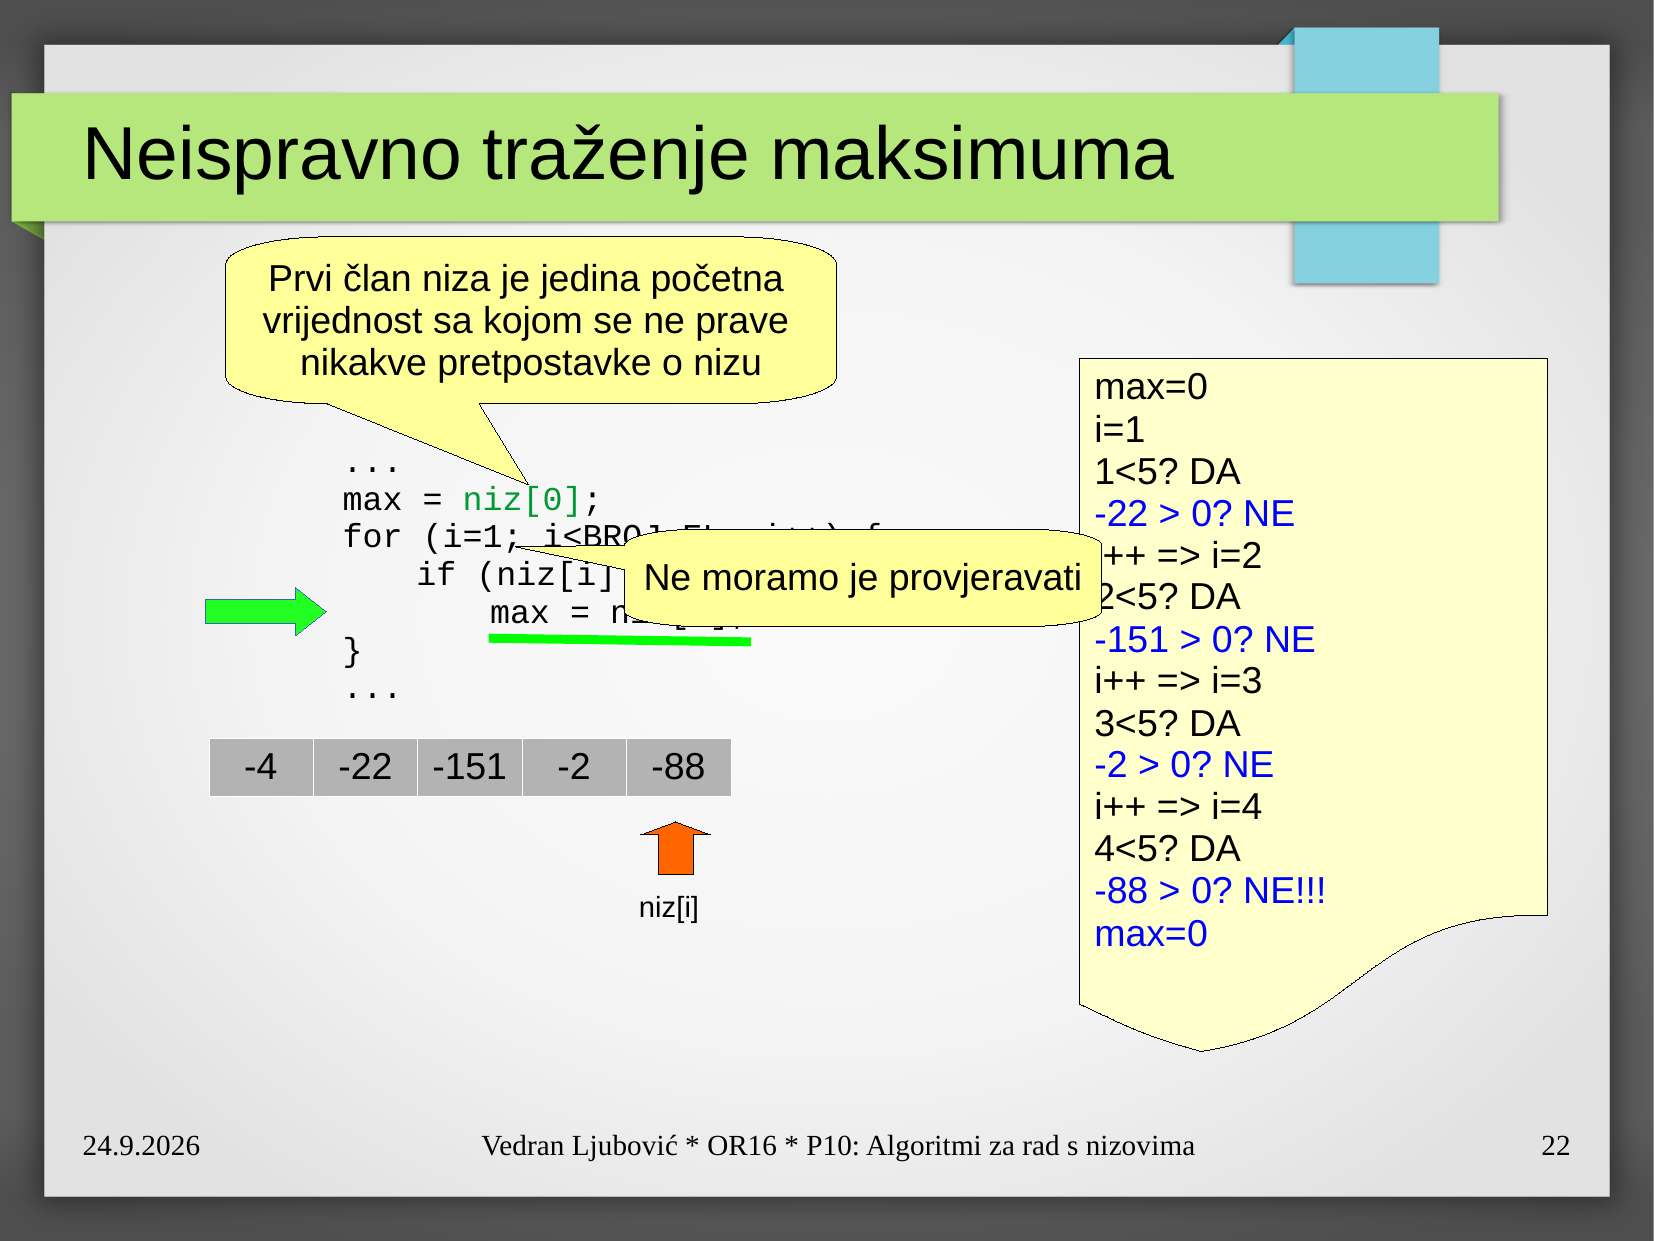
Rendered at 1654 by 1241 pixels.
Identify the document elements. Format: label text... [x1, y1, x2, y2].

text_box Ne moramo je provjeravati [515, 529, 1102, 627]
table_header -4 [210, 739, 313, 796]
picture [0, 0, 1654, 1241]
table_header -22 [314, 739, 417, 796]
title Neispravno traženje maksimuma [82, 94, 1264, 213]
text_box [640, 821, 711, 875]
table_header -151 [418, 739, 522, 796]
text_box [205, 587, 327, 636]
text_box max=0 i=1 1<5? DA -22 > 0? NE i++ => i=2 2<5? DA -151 > 0? NE i++ => i=3 3<5? DA -2 > 0? NE i++ => i=4 4<5? DA -88 > 0? NE!!! max=0 [1079, 358, 1548, 1052]
text_box Prvi član niza je jedina početna vrijednost sa kojom se ne prave nikakve pretpostavke o nizu [225, 236, 837, 485]
table_header -2 [523, 739, 626, 796]
text_box ... max = niz[0]; for (i=1; i<BROJ_EL; i++) { if (niz[i] > max) max = niz[i]; } ... [254, 399, 1143, 1034]
table_header -88 [627, 739, 731, 796]
text_box niz[i] [456, 880, 725, 935]
